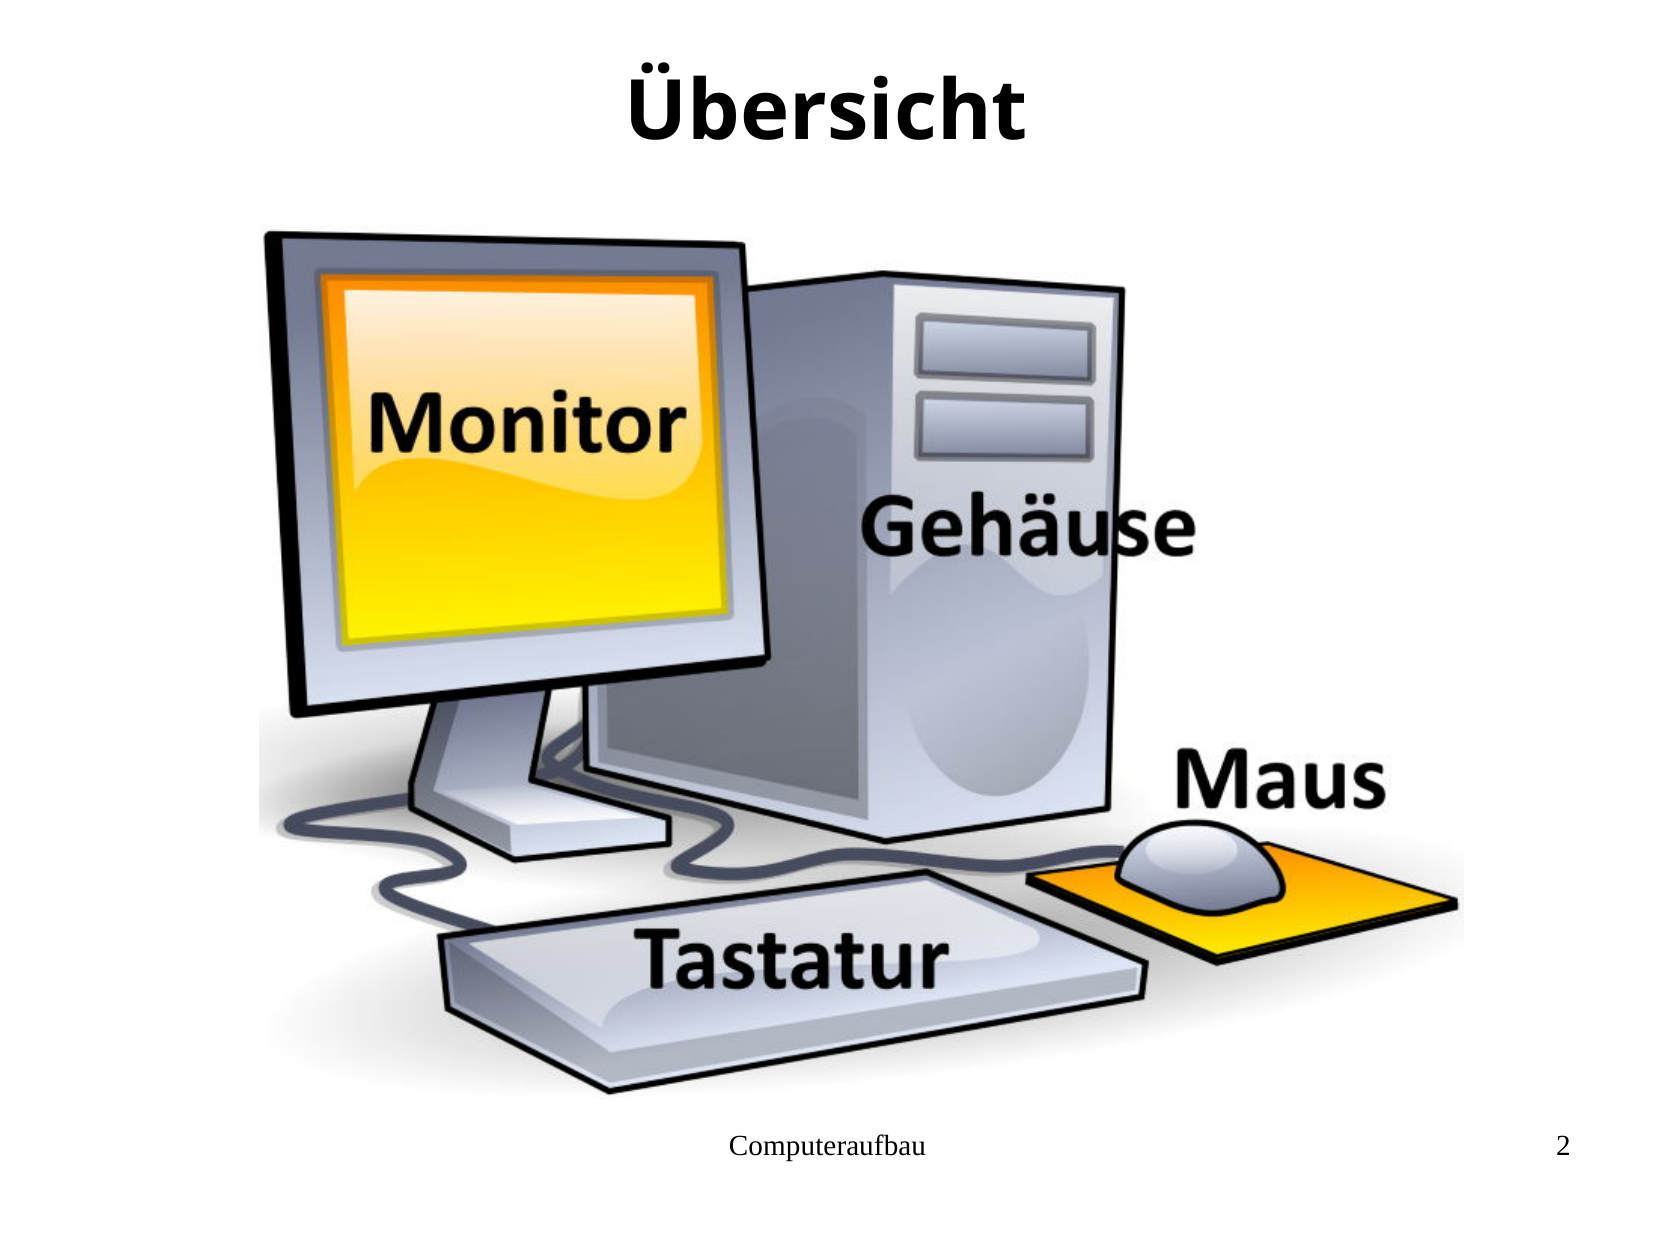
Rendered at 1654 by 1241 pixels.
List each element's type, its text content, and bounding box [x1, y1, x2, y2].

picture [259, 224, 1464, 1099]
title Übersicht [82, 49, 1571, 166]
